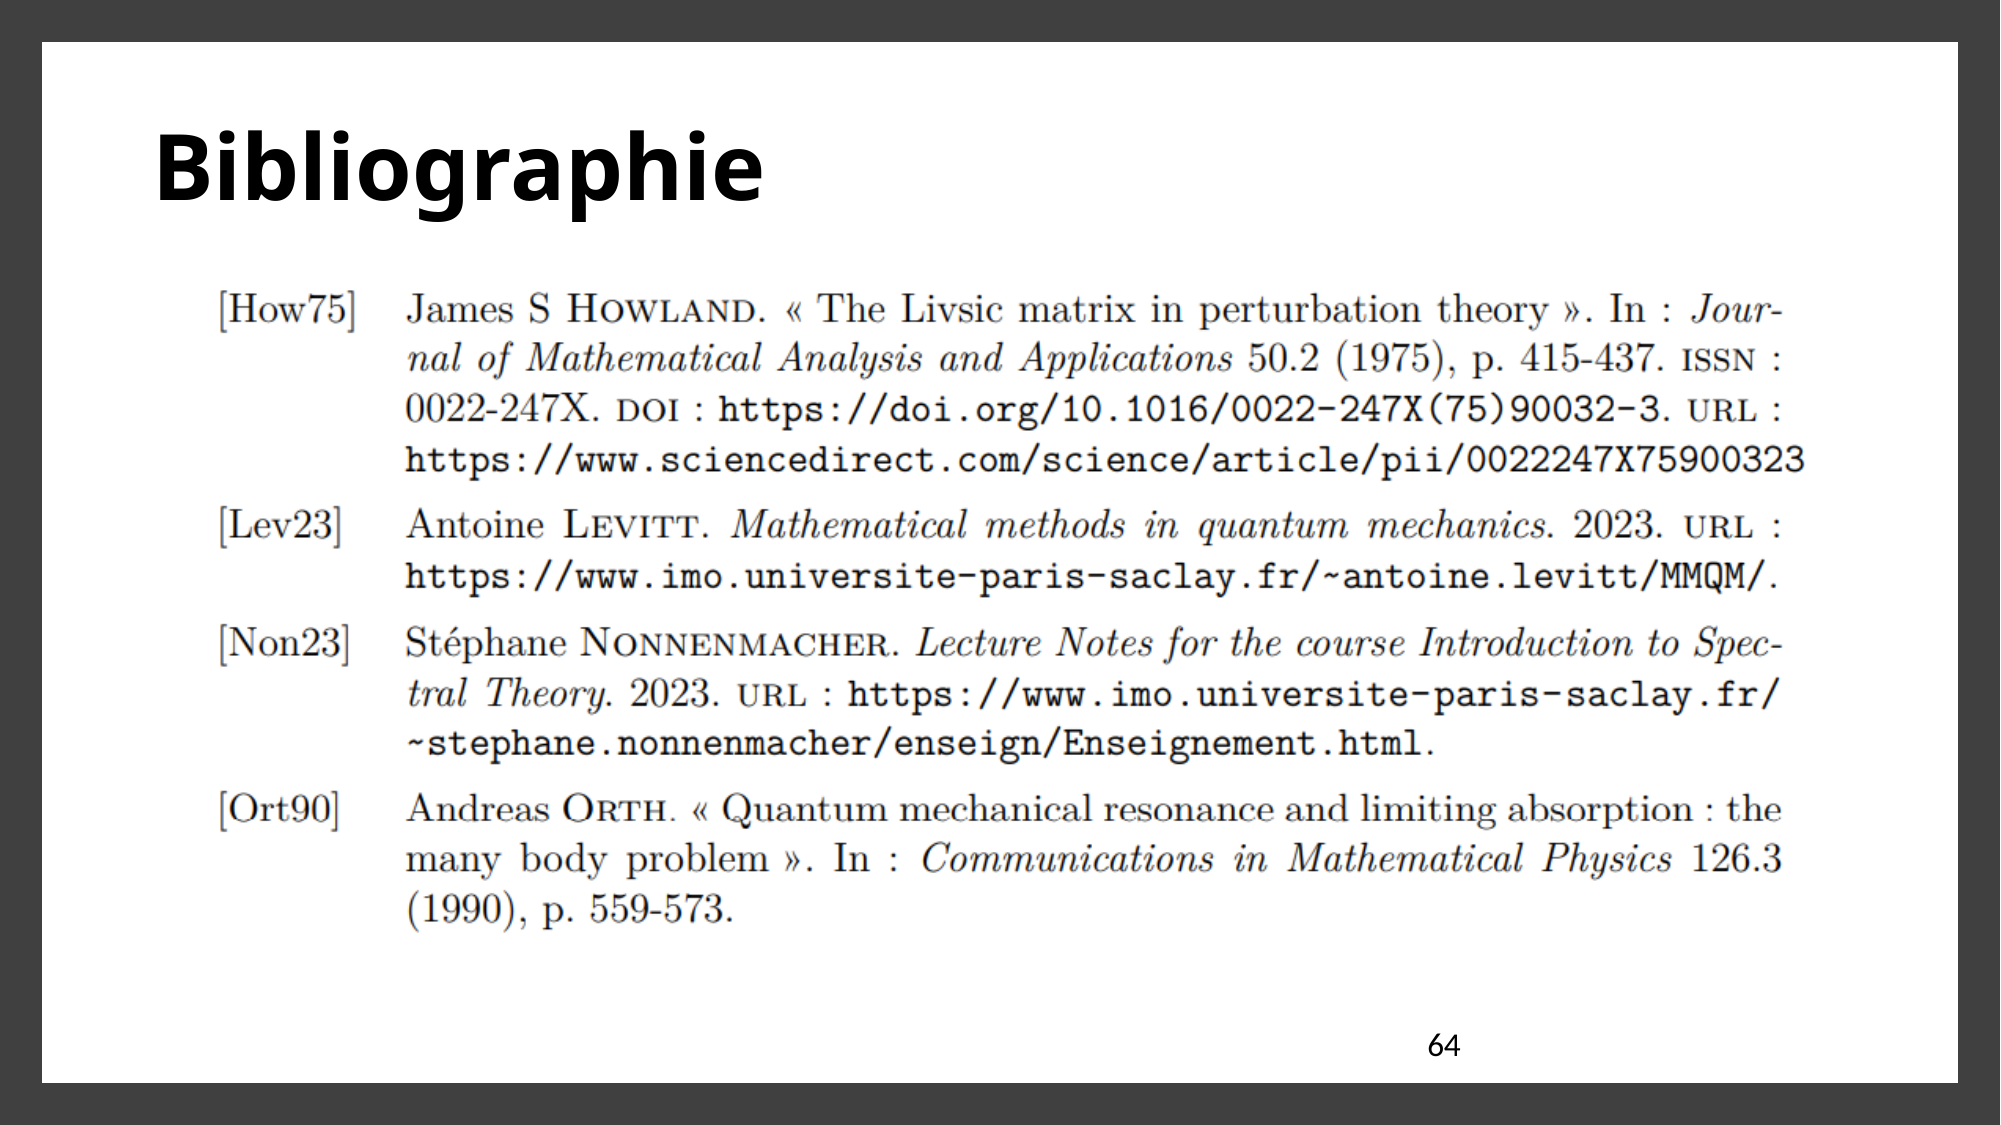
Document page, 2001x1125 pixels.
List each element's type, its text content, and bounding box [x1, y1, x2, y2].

title Bibliographie [137, 61, 1863, 280]
text_box [0, 0, 2000, 1125]
picture [191, 279, 1809, 947]
